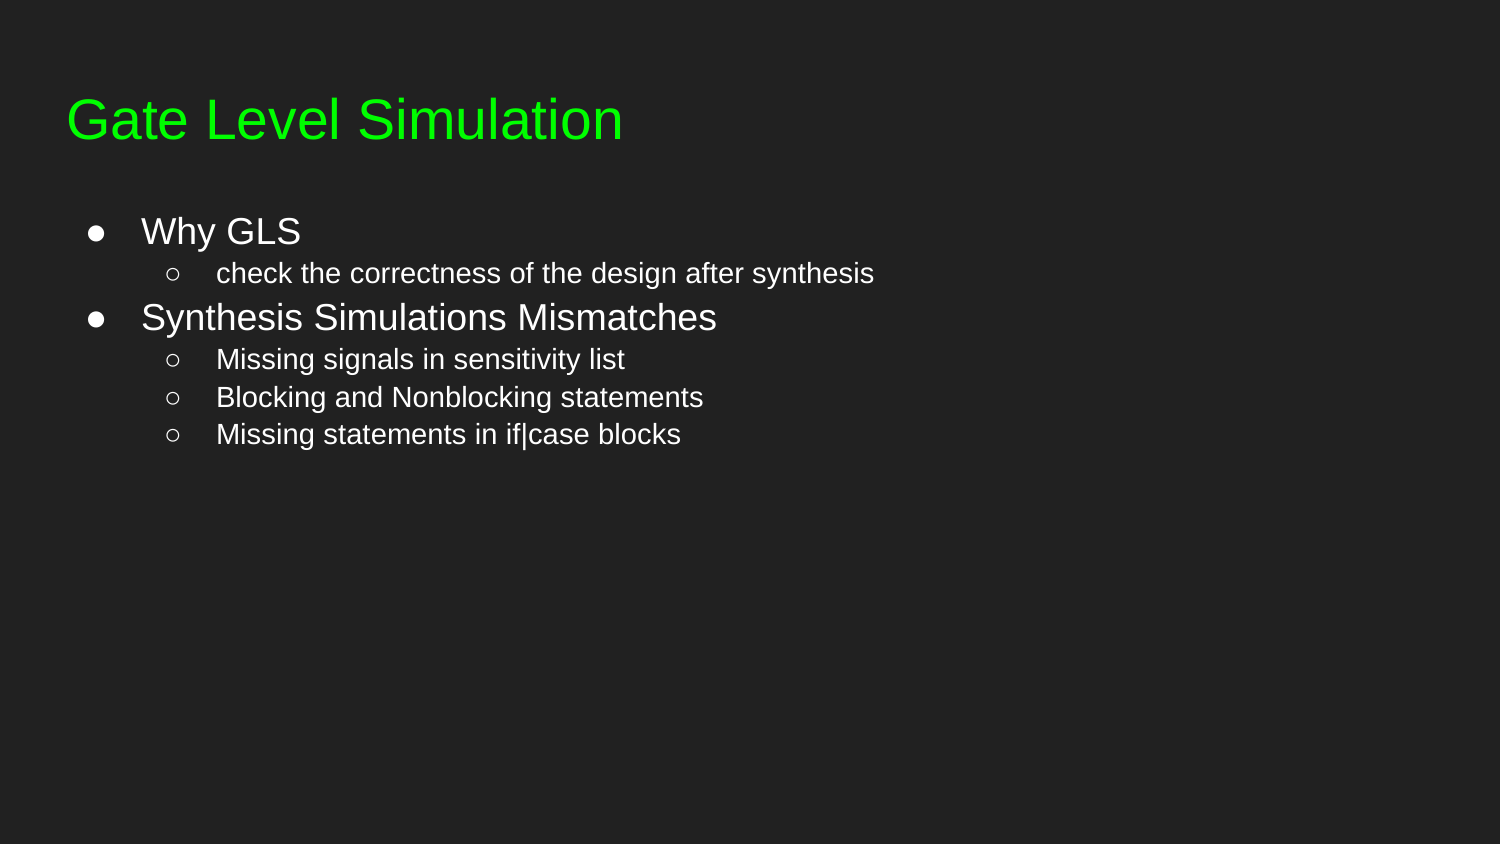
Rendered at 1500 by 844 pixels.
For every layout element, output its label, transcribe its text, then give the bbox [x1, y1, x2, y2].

title Gate Level Simulation [51, 72, 1449, 167]
list Why GLS check the correctness of the design after synthesis Synthesis Simulations Mismatches Missing signals in sensitivity list Blocking and Nonblocking statements Missing statements in if|case blocks [51, 189, 1449, 750]
